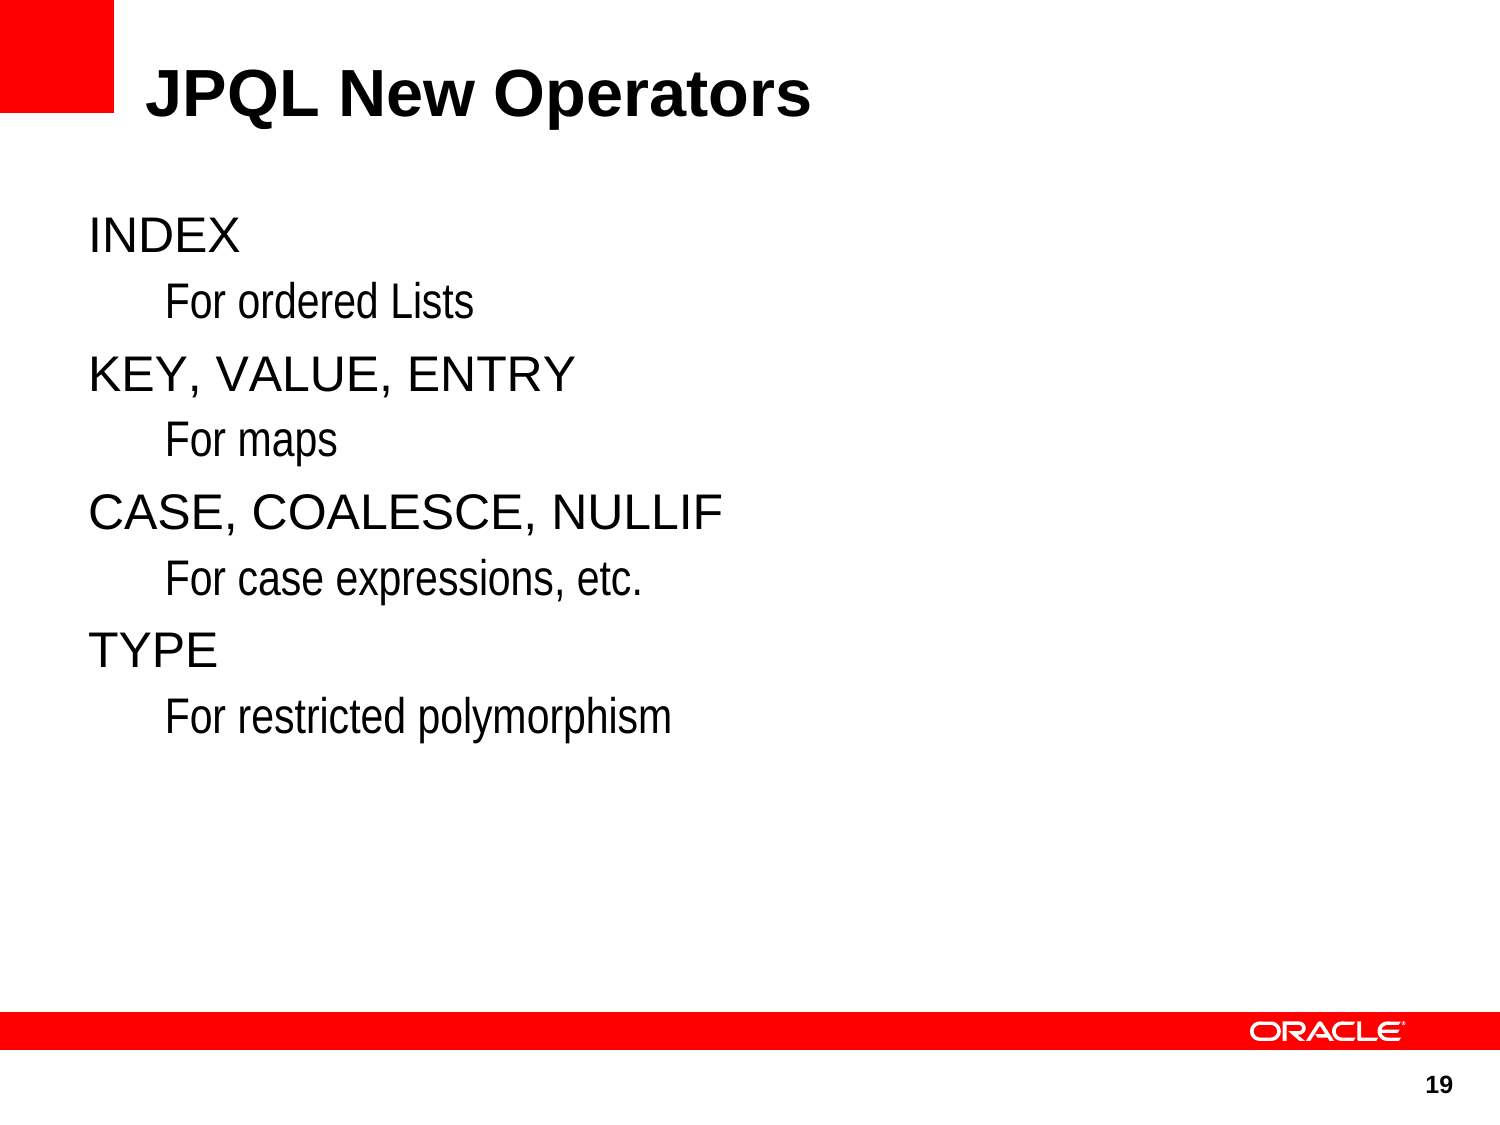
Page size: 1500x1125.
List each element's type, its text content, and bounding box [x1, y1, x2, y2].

list INDEX For ordered Lists KEY, VALUE, ENTRY For maps CASE, COALESCE, NULLIF For case expressions, etc. TYPE For restricted polymorphism [88, 202, 1362, 974]
title JPQL New Operators [145, 49, 1390, 190]
picture [0, 0, 114, 113]
picture [0, 1012, 1500, 1050]
